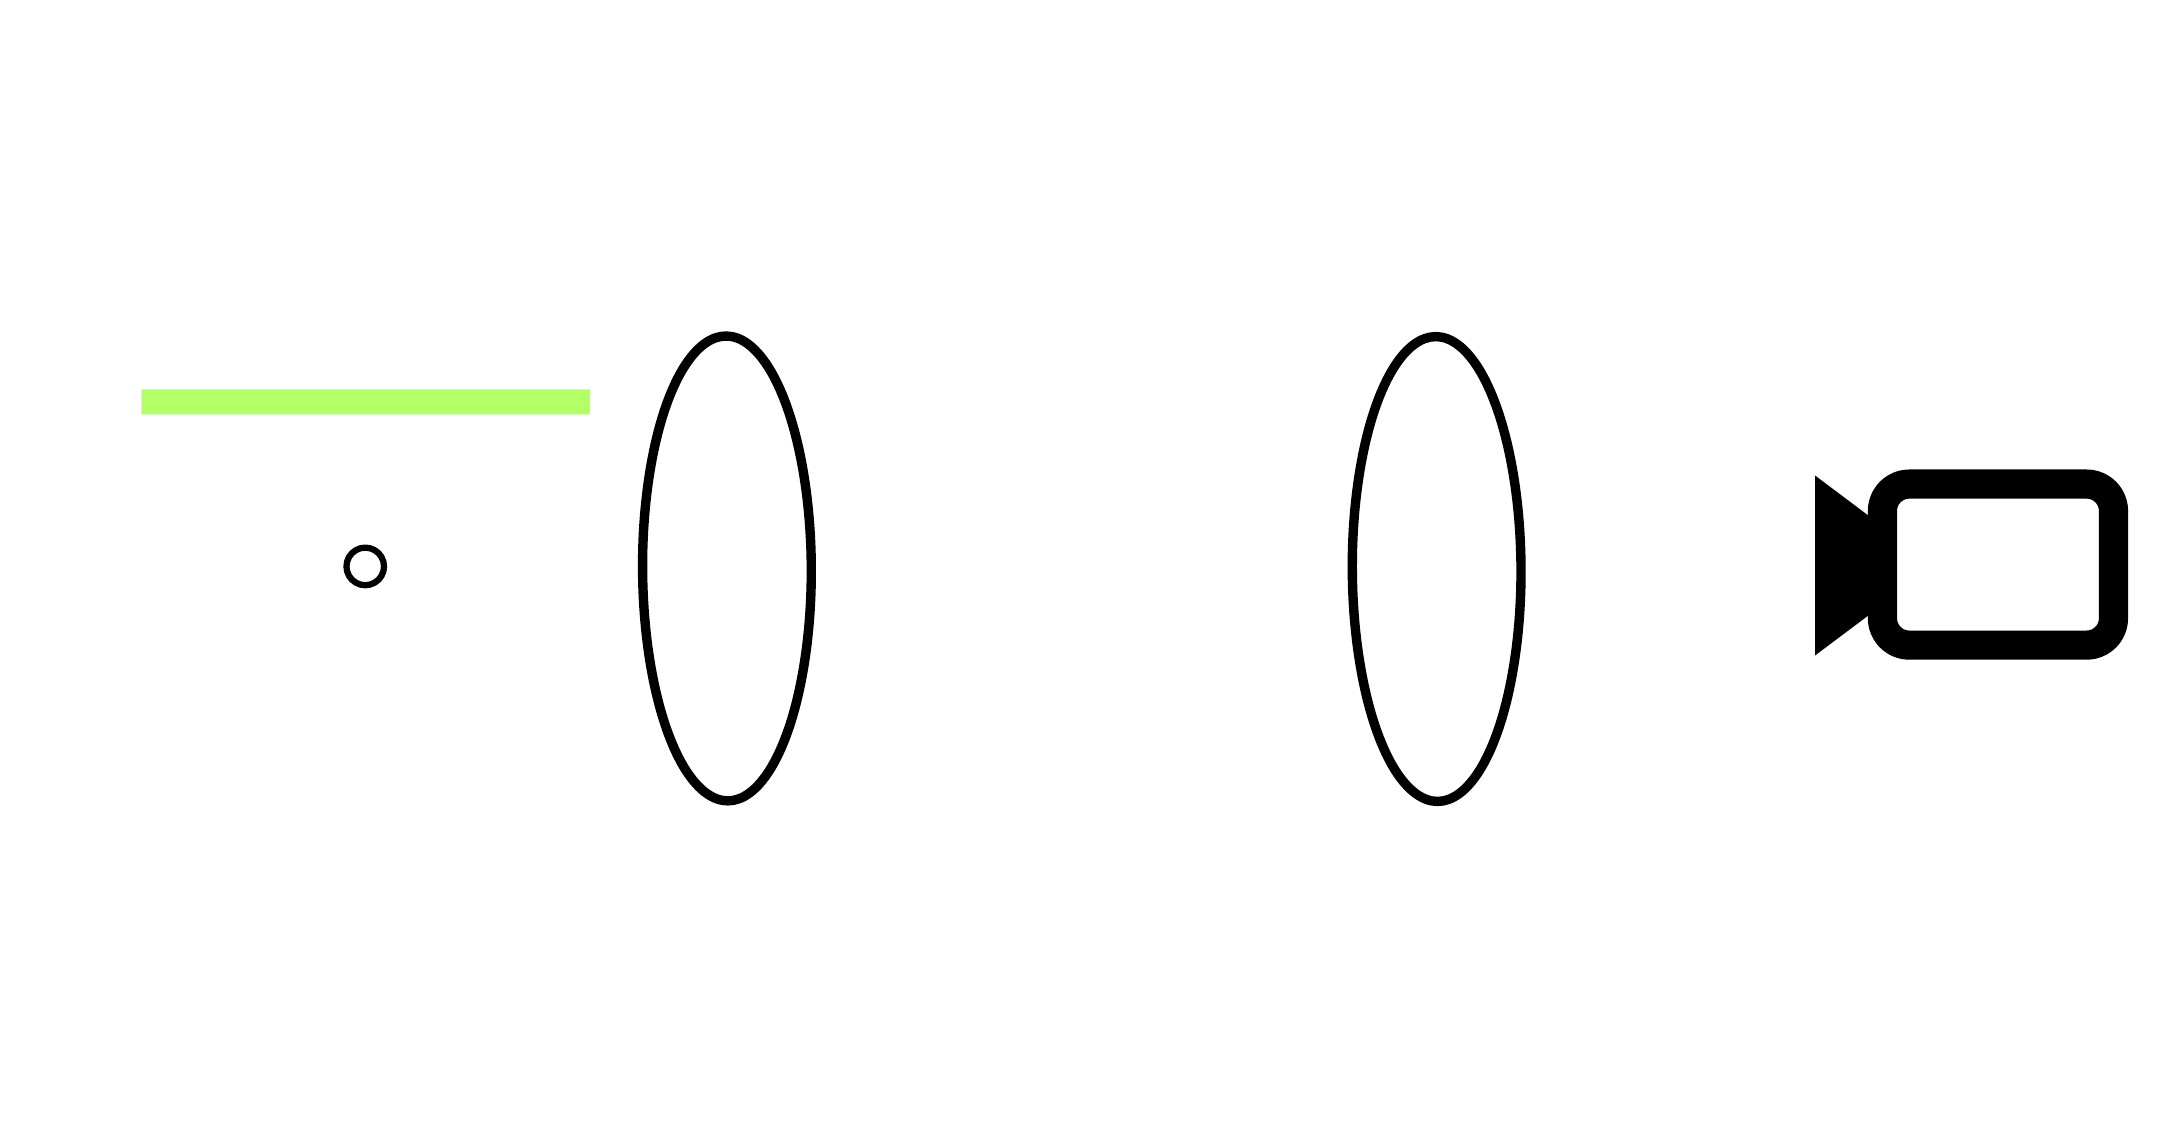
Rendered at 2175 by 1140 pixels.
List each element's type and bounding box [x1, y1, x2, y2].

text_box [1882, 484, 2114, 646]
text_box [1815, 475, 1876, 656]
text_box [642, 336, 812, 801]
text_box [1352, 336, 1522, 802]
